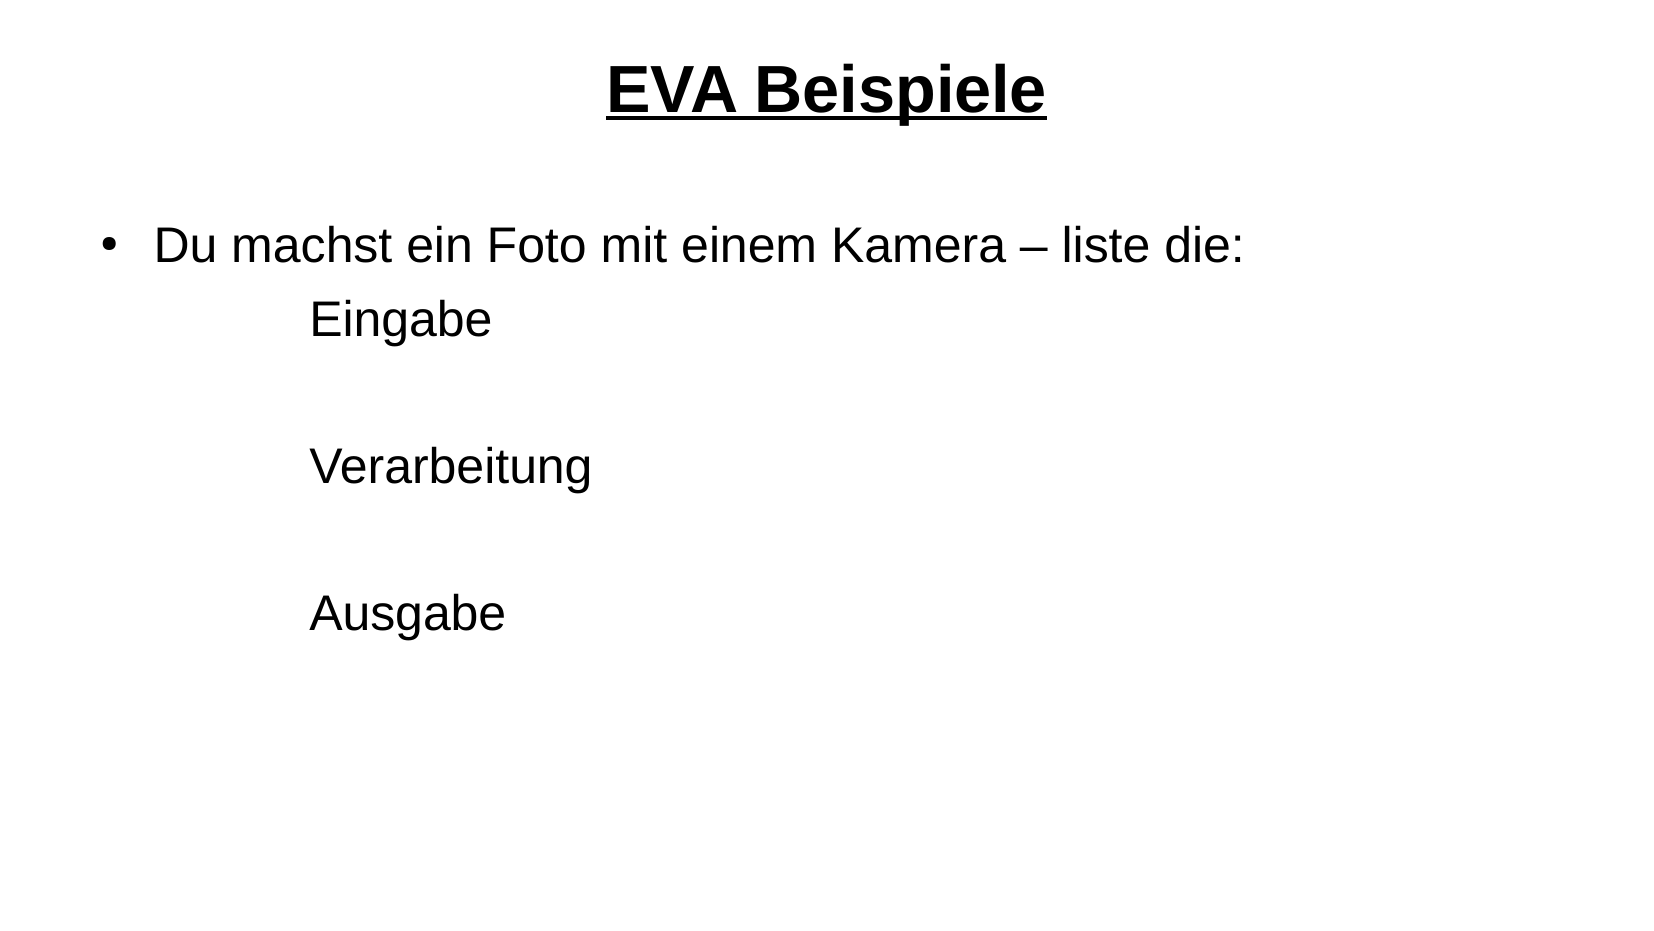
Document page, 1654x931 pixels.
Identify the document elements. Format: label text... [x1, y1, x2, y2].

list Du machst ein Foto mit einem Kamera – liste die: Eingabe Verarbeitung Ausgabe [82, 217, 1571, 758]
title EVA Beispiele [82, 11, 1571, 168]
